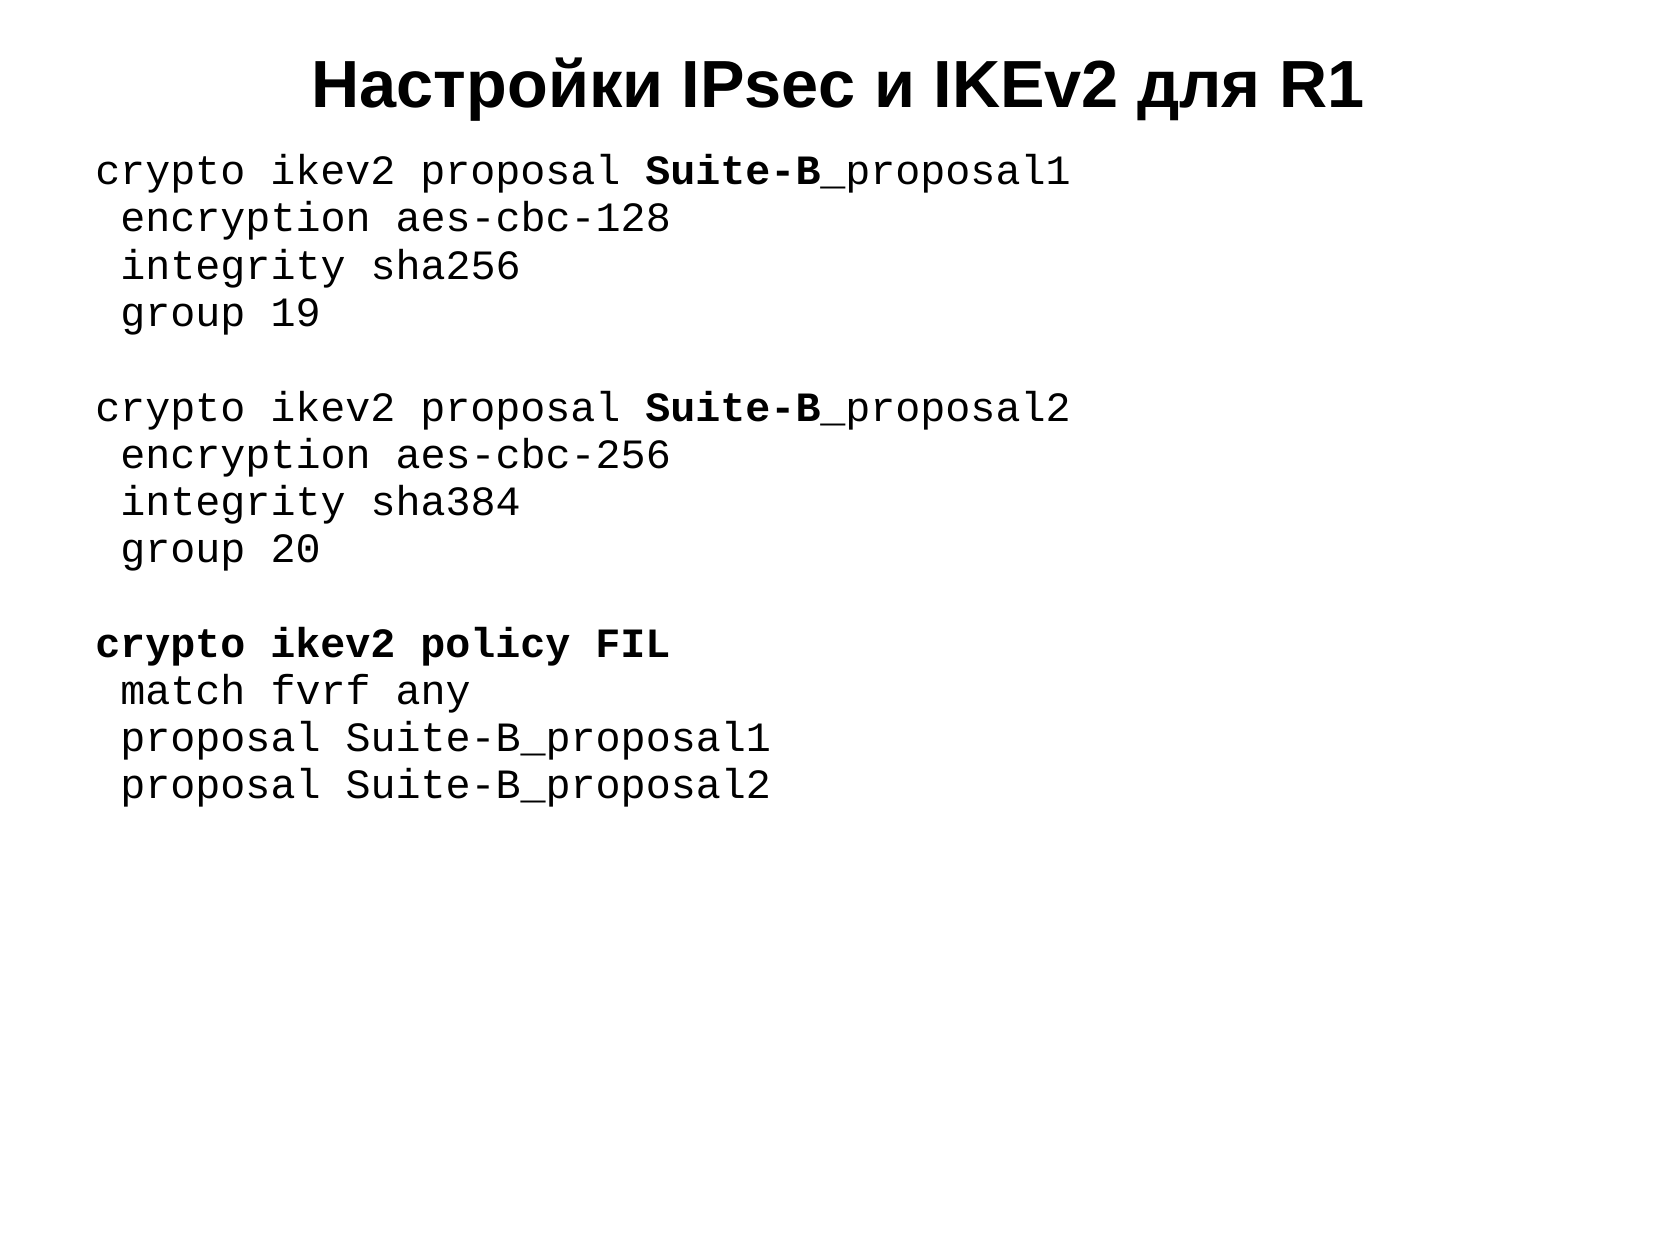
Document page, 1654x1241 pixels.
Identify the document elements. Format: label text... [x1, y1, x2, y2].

list crypto ikev2 proposal Suite-B_proposal1 encryption aes-cbc-128 integrity sha256 group 19 crypto ikev2 proposal Suite-B_proposal2 encryption aes-cbc-256 integrity sha384 group 20 crypto ikev2 policy FIL match fvrf any proposal Suite-B_proposal1 proposal Suite-B_proposal2 [95, 150, 1538, 1214]
text_box Настройки IPsec и IKEv2 для R1 [64, 34, 1613, 128]
